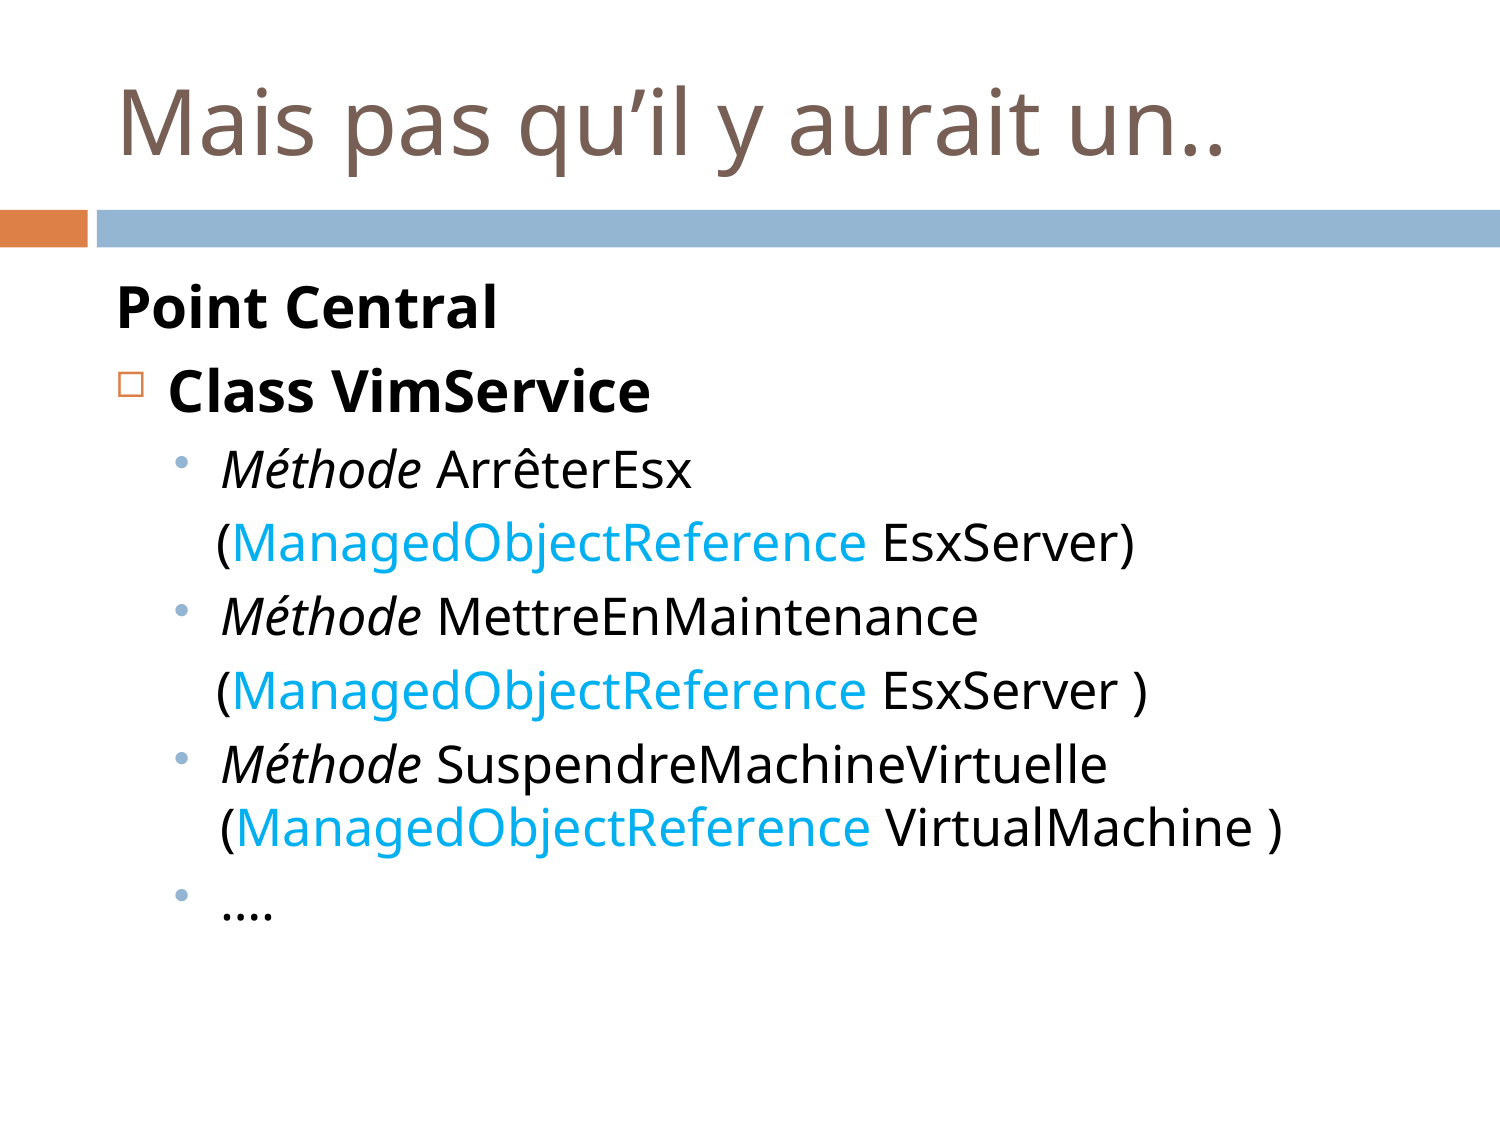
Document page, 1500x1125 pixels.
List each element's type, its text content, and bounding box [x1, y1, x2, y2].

title Mais pas qu’il y aurait un.. [100, 37, 1438, 201]
list Point Central Class VimService Méthode ArrêterEsx (ManagedObjectReference EsxServer) Méthode MettreEnMaintenance (ManagedObjectReference EsxServer ) Méthode SuspendreMachineVirtuelle (ManagedObjectReference VirtualMachine ) …. [100, 262, 1438, 1090]
